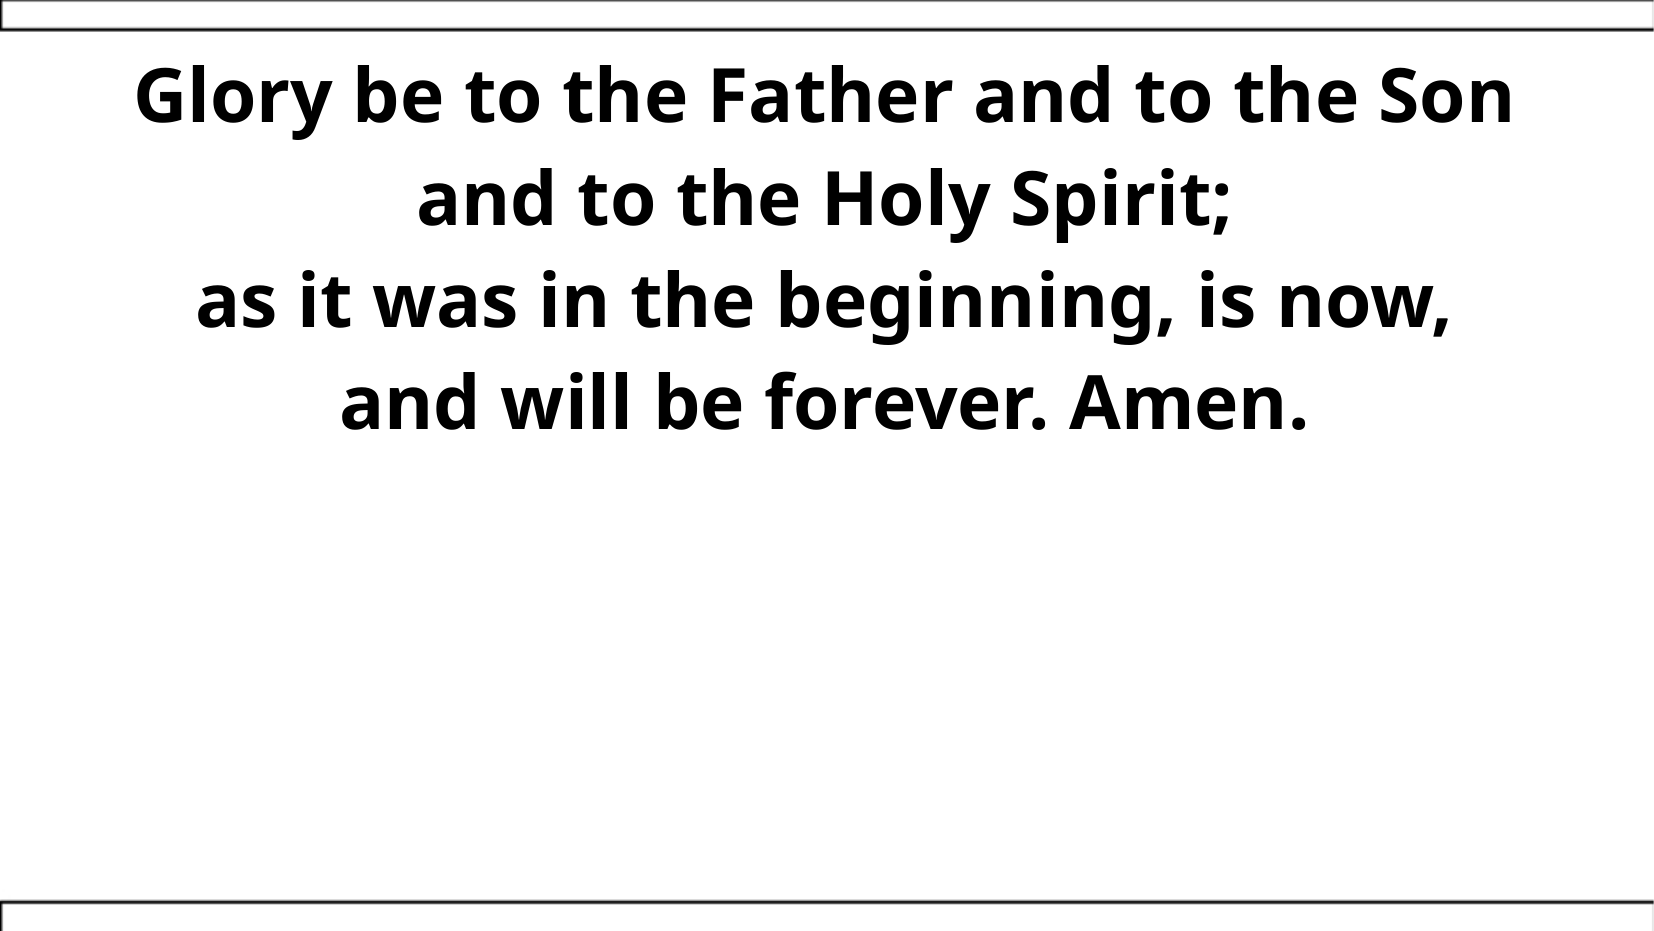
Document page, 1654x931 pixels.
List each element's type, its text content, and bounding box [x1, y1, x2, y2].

picture [0, 0, 1654, 931]
text_box Glory be to the Father and to the Son and to the Holy Spirit; as it was in the beginning, is now, and will be forever. Amen. [105, 35, 1546, 450]
